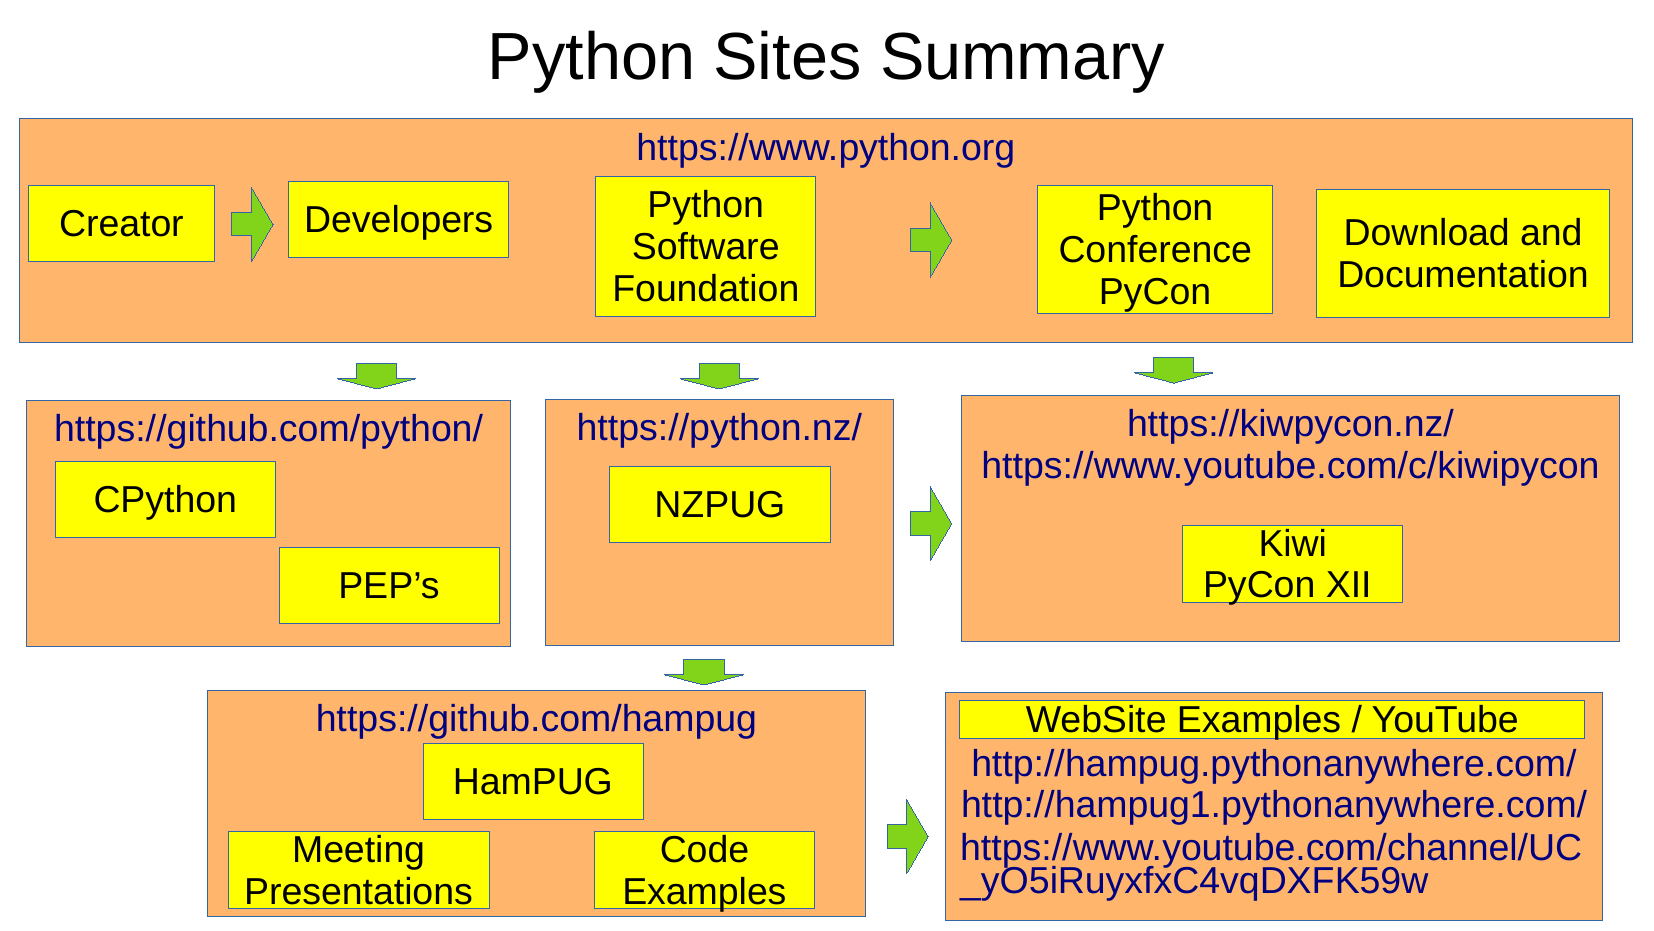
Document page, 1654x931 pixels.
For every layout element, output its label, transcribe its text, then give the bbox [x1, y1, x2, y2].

text_box [887, 799, 929, 874]
text_box [910, 486, 952, 561]
text_box Developers [288, 181, 509, 258]
text_box https://www.python.org [19, 118, 1633, 343]
text_box https://github.com/python/ [26, 400, 511, 647]
text_box https://github.com/hampug [207, 690, 866, 917]
text_box Python Conference PyCon [1037, 185, 1273, 314]
text_box PEP’s [279, 547, 500, 624]
text_box HamPUG [423, 743, 644, 820]
text_box [337, 363, 416, 389]
text_box Creator [28, 185, 215, 262]
text_box [664, 659, 744, 685]
text_box [1134, 357, 1213, 384]
text_box Download and Documentation [1316, 189, 1610, 318]
text_box https://kiwpycon.nz/ https://www.youtube.com/c/kiwipycon [961, 395, 1620, 642]
text_box http://hampug.pythonanywhere.com/ http://hampug1.pythonanywhere.com/ https://www.youtube.com/channel/UC_yO5iRuyxfxC4vqDXFK59w [945, 692, 1603, 921]
text_box [910, 202, 952, 278]
text_box Code Examples [594, 831, 815, 909]
text_box https://python.nz/ [545, 399, 894, 646]
text_box [231, 187, 274, 262]
text_box Kiwi PyCon XII [1182, 525, 1403, 603]
text_box Python Software Foundation [595, 176, 816, 317]
text_box WebSite Examples / YouTube [959, 700, 1585, 739]
text_box NZPUG [609, 466, 831, 543]
title Python Sites Summary [82, 18, 1571, 94]
text_box Meeting Presentations [228, 831, 490, 909]
text_box CPython [55, 461, 276, 538]
text_box [680, 363, 759, 389]
